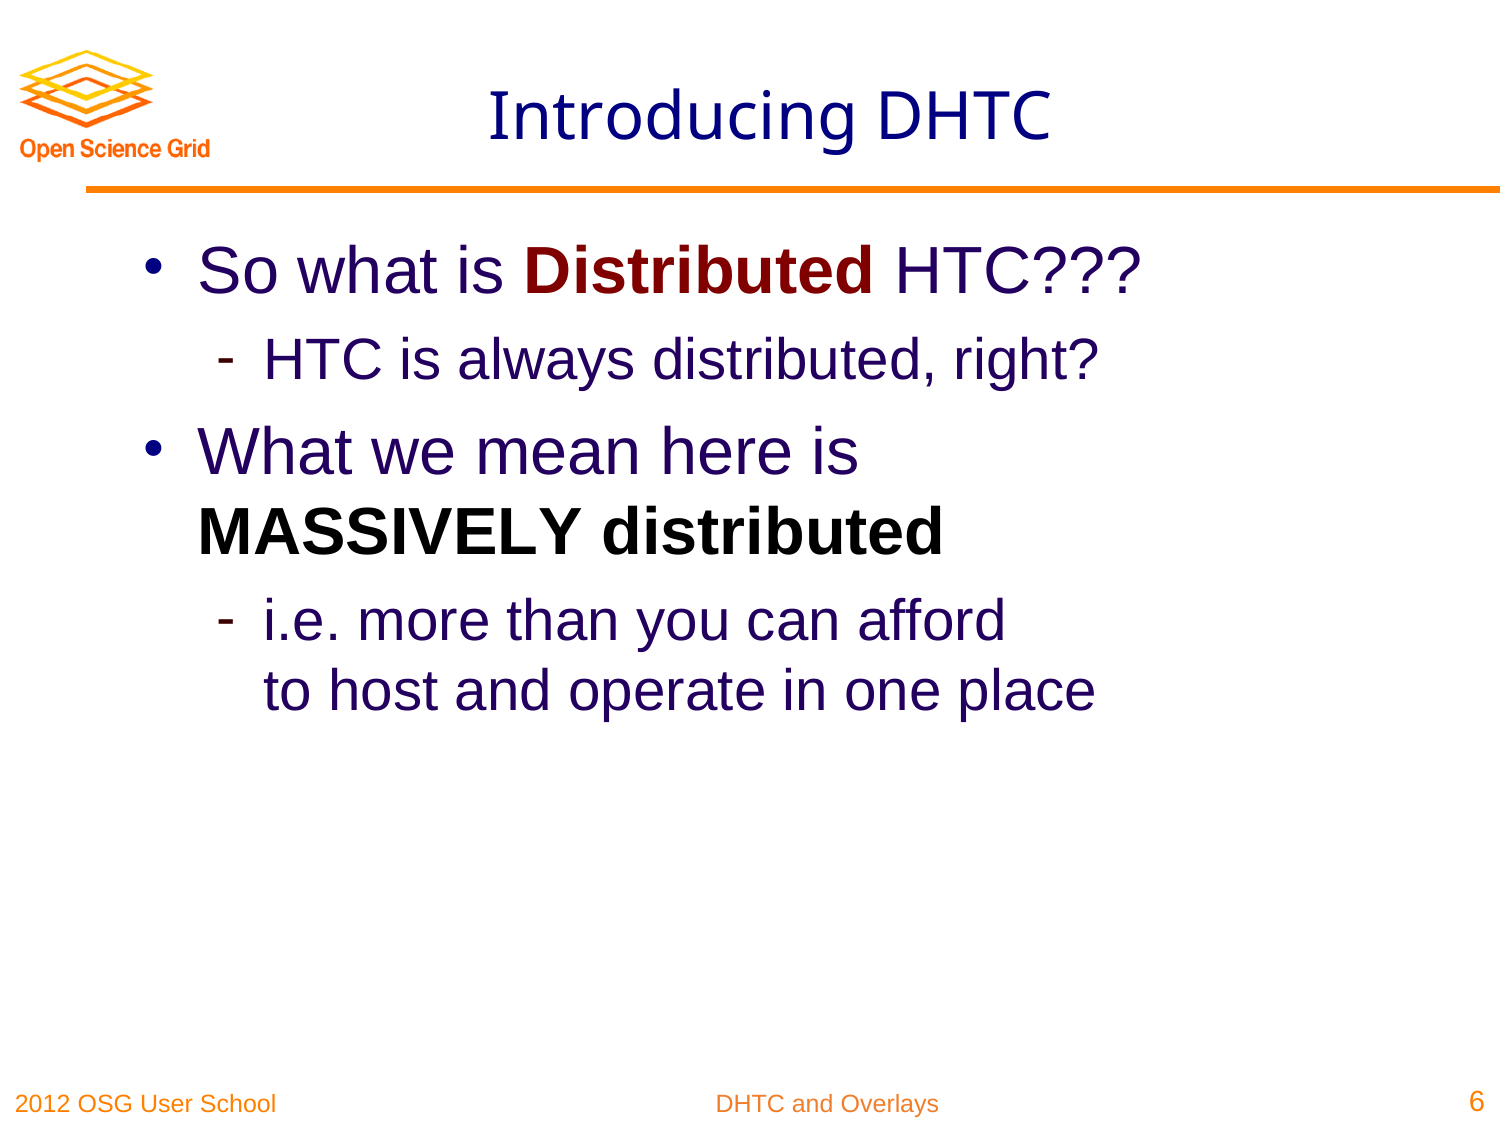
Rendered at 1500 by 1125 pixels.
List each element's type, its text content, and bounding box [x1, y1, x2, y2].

picture [0, 27, 201, 179]
text_box <number> [1431, 1050, 1500, 1125]
list So what is Distributed HTC??? HTC is always distributed, right? What we mean here is MASSIVELY distributed i.e. more than you can afford to host and operate in one place [127, 218, 1463, 1019]
title Introducing DHTC [201, 18, 1342, 207]
